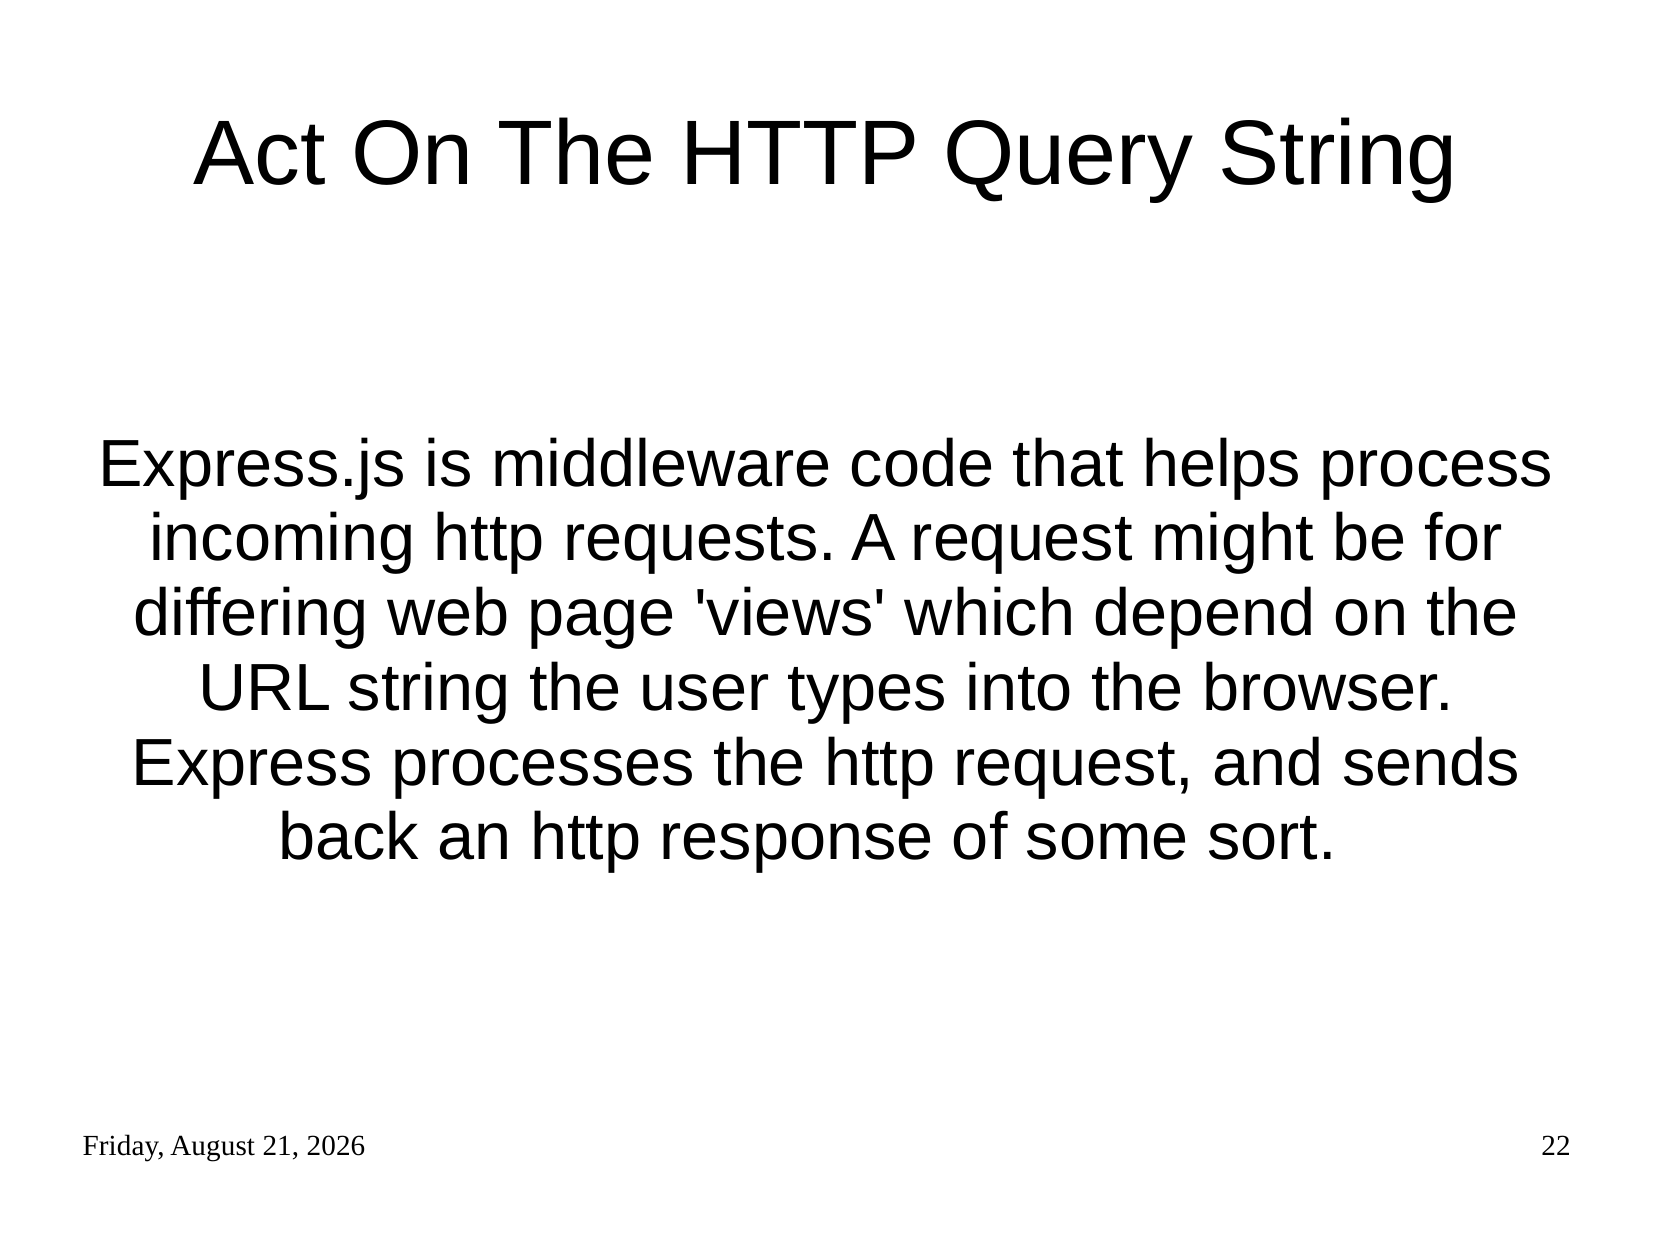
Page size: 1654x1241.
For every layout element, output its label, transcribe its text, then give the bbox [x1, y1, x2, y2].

title Act On The HTTP Query String [82, 49, 1571, 257]
subtitle Express.js is middleware code that helps process incoming http requests. A request might be for differing web page 'views' which depend on the URL string the user types into the browser. Express processes the http request, and sends back an http response of some sort. [82, 290, 1571, 1010]
